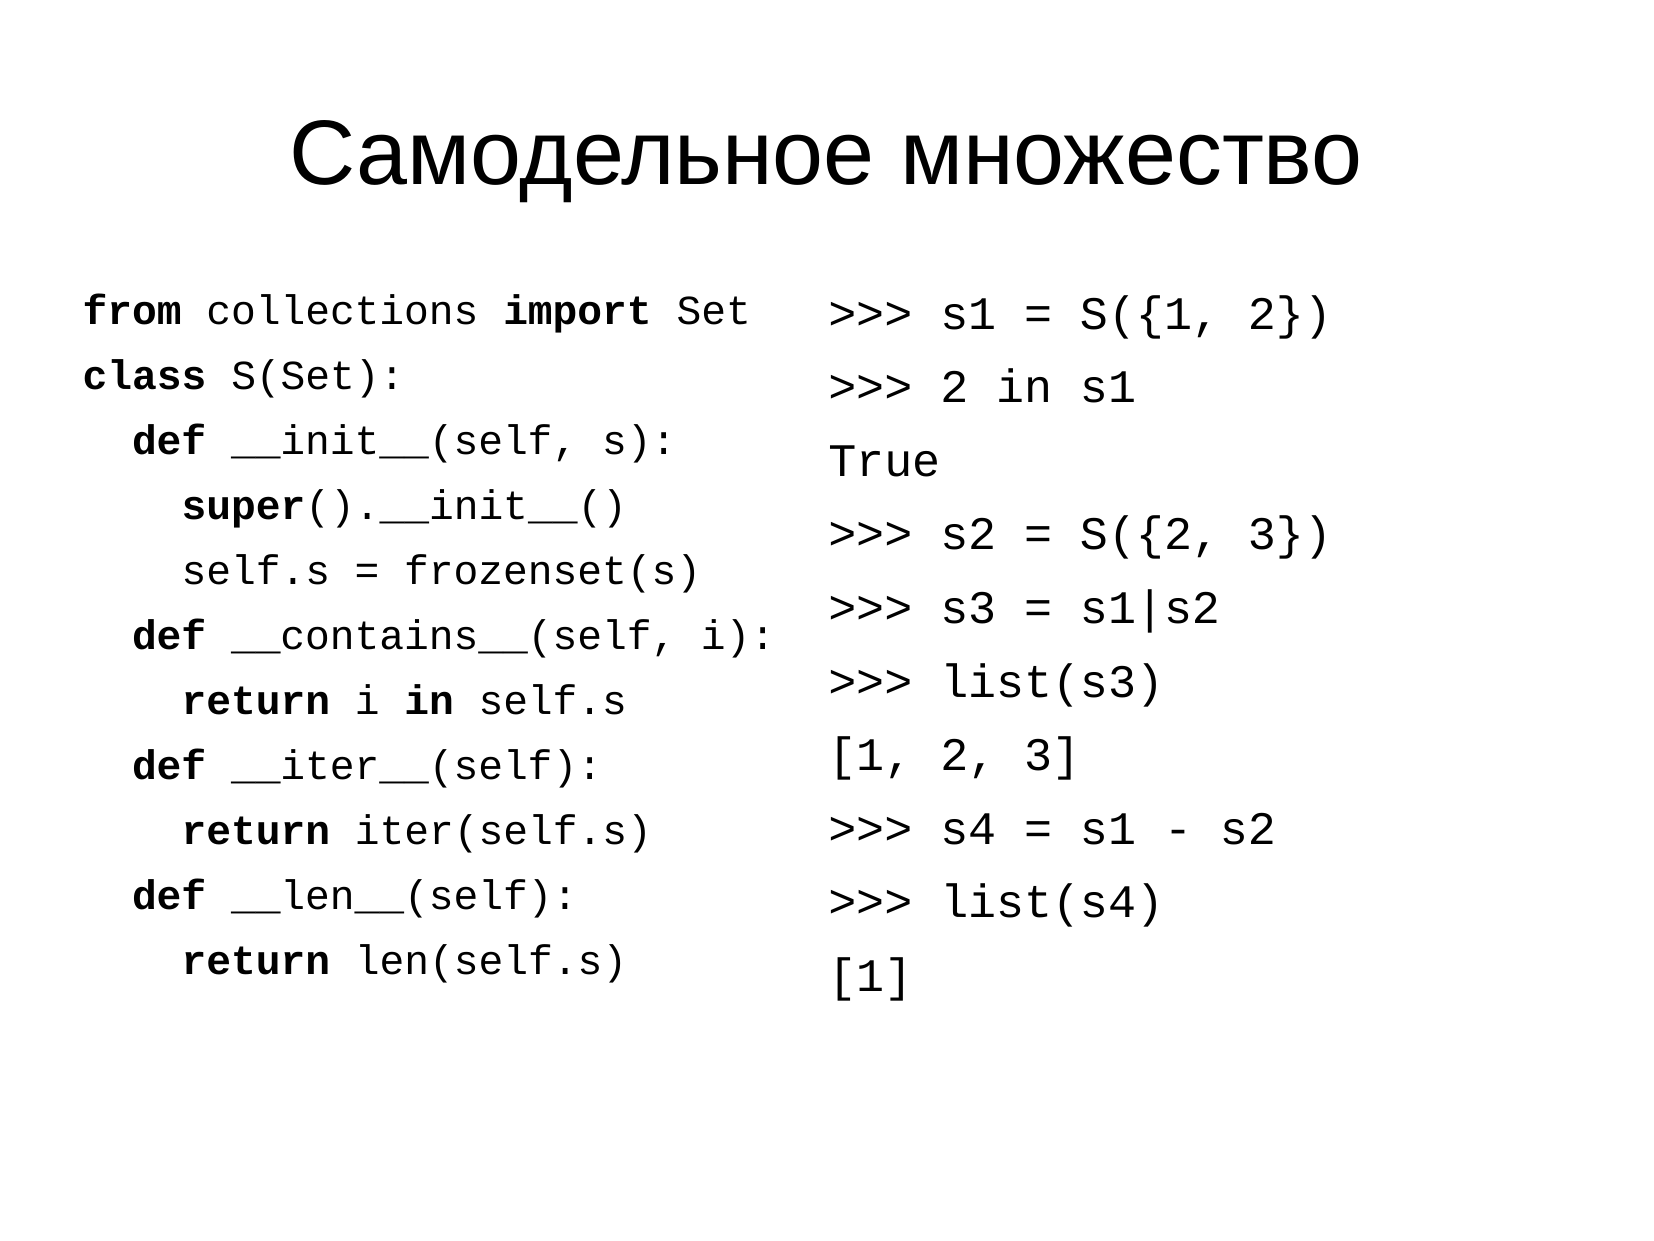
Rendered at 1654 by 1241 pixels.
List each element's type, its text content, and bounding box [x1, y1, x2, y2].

list >>> s1 = S({1, 2}) >>> 2 in s1 True >>> s2 = S({2, 3}) >>> s3 = s1|s2 >>> list(s3) [1, 2, 3] >>> s4 = s1 - s2 >>> list(s4) [1] [828, 290, 1539, 1010]
list from collections import Set class S(Set): def __init__(self, s): super().__init__() self.s = frozenset(s) def __contains__(self, i): return i in self.s def __iter__(self): return iter(self.s) def __len__(self): return len(self.s) [82, 290, 793, 1010]
title Самодельное множество [82, 49, 1571, 257]
